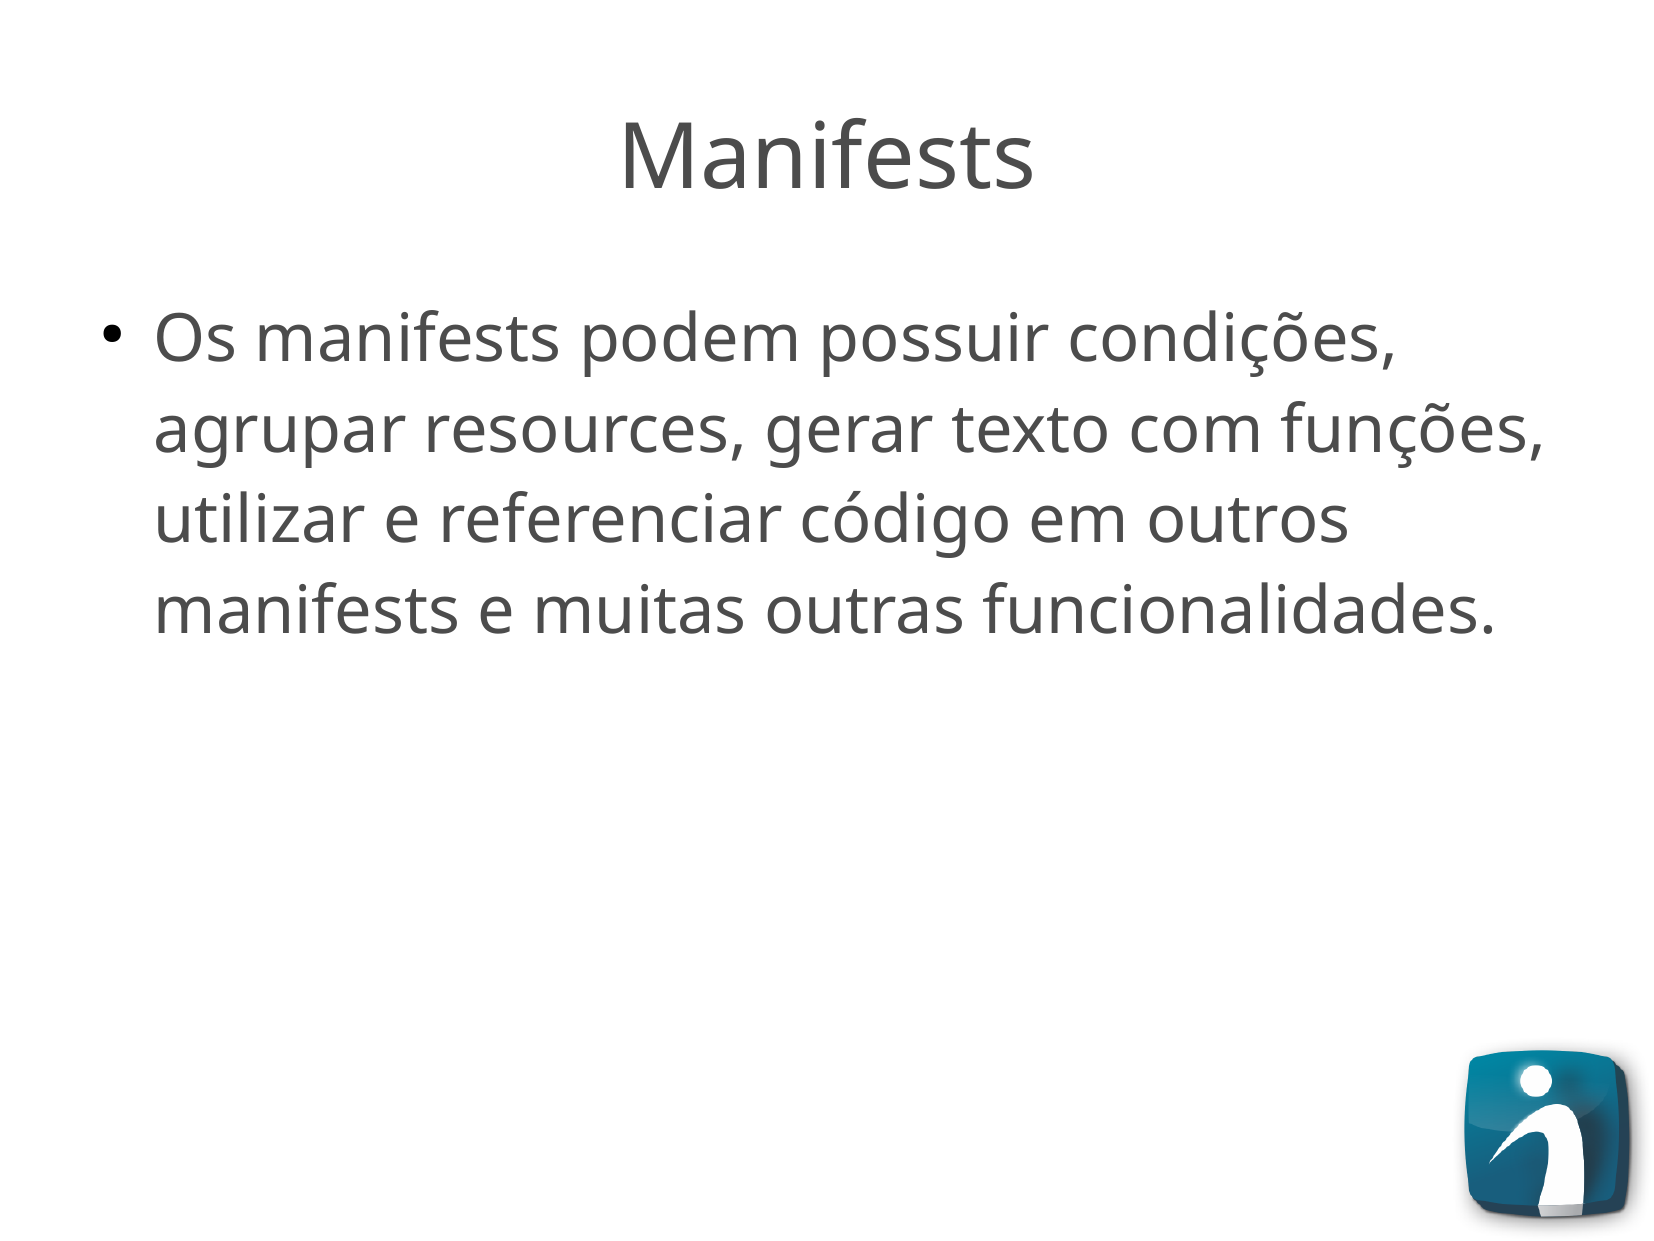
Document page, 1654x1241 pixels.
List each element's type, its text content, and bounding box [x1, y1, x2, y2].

title Manifests [82, 49, 1571, 257]
list Os manifests podem possuir condições, agrupar resources, gerar texto com funções, utilizar e referenciar código em outros manifests e muitas outras funcionalidades. [82, 290, 1571, 1010]
picture [1447, 1035, 1654, 1241]
